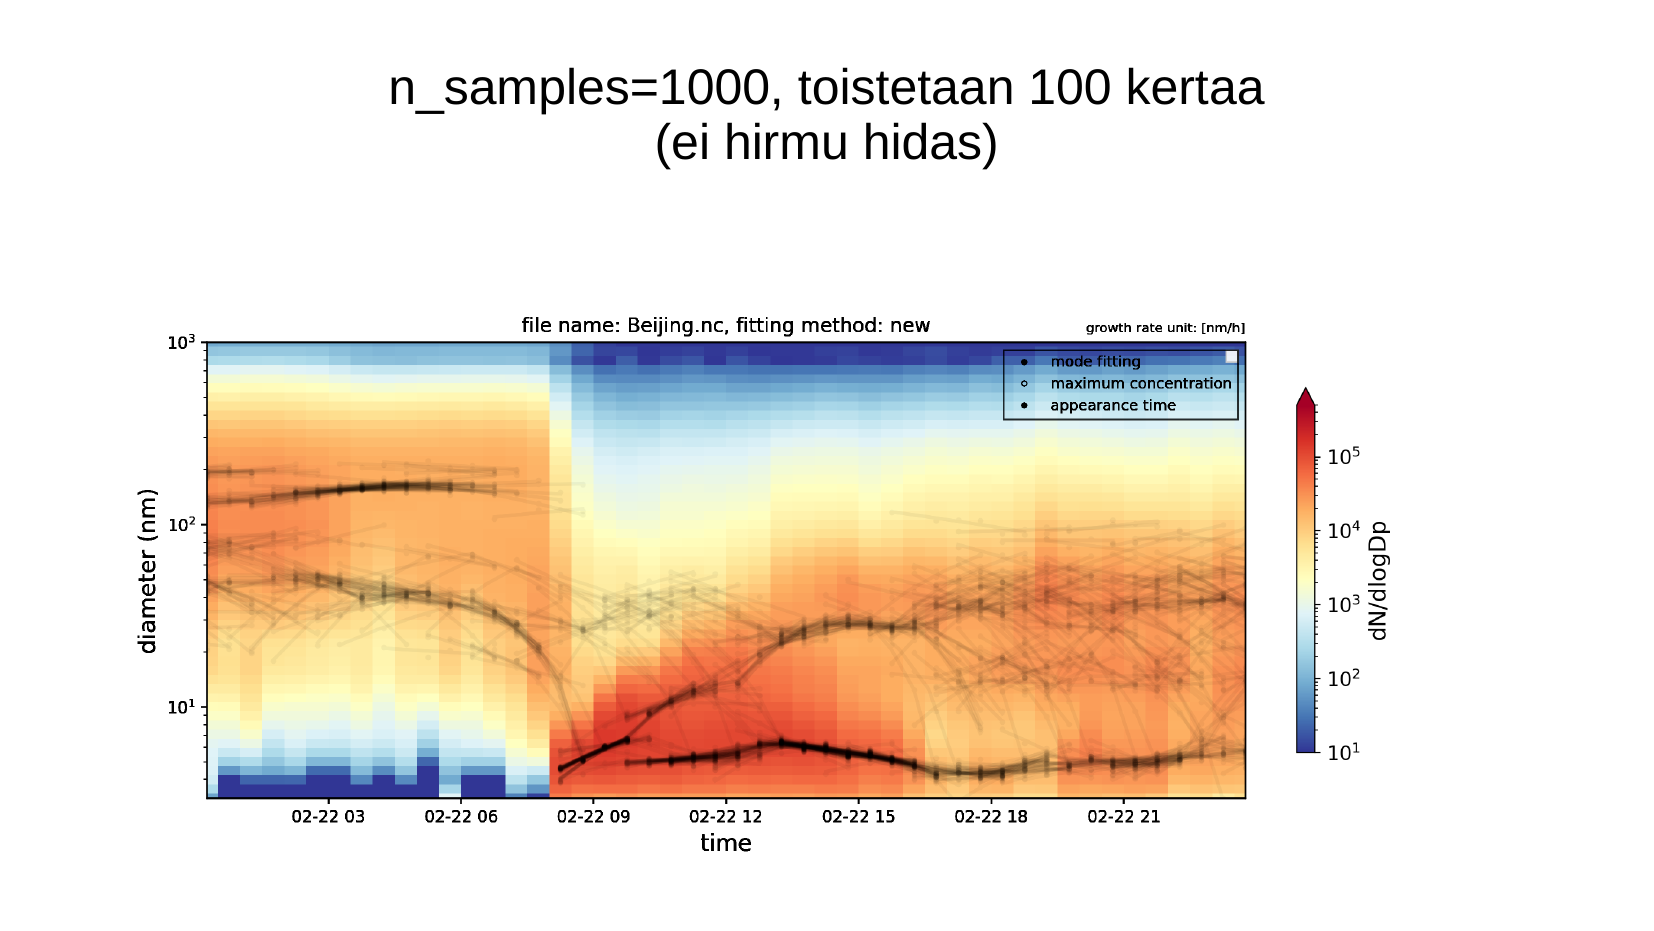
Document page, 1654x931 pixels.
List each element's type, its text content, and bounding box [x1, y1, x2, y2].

picture [0, 271, 1654, 863]
title n_samples=1000, toistetaan 100 kertaa (ei hirmu hidas) [82, 37, 1571, 193]
